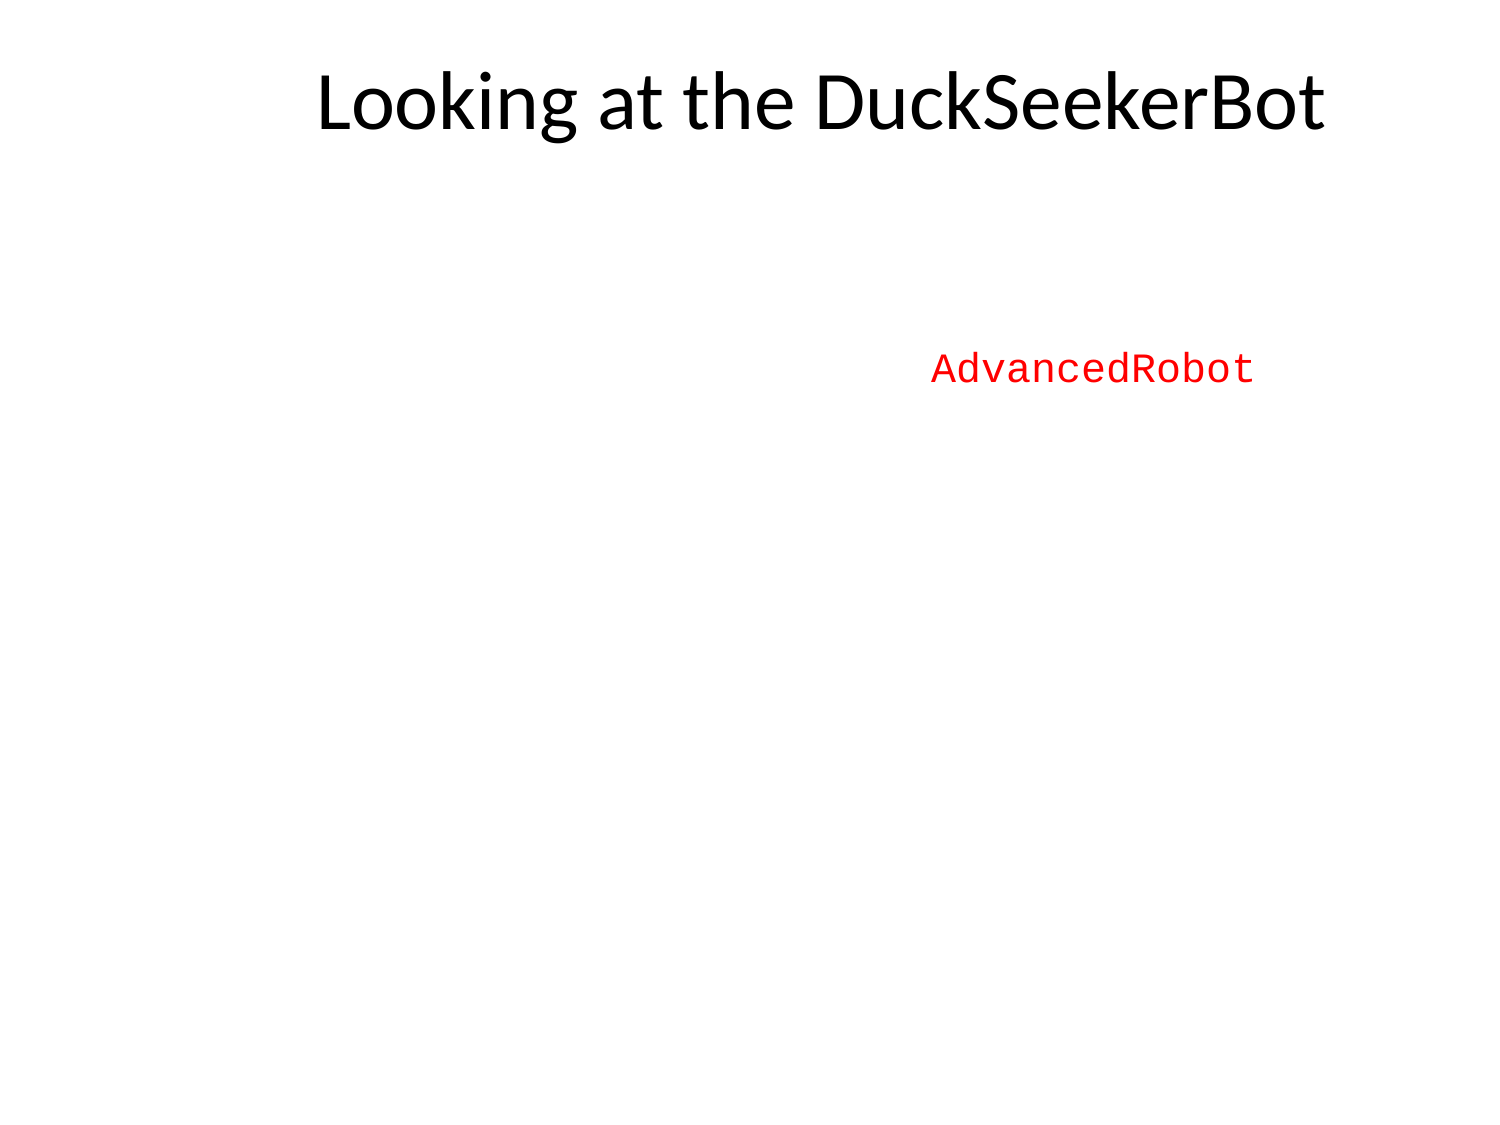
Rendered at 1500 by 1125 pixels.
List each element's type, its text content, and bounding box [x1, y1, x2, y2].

title Looking at the DuckSeekerBot [162, 31, 1500, 228]
text_box public class DuckSeekerBot extends AdvancedRobot implements DuckConstants { boolean targetLocked = false; Target curTarget = null; [41, 326, 1459, 906]
